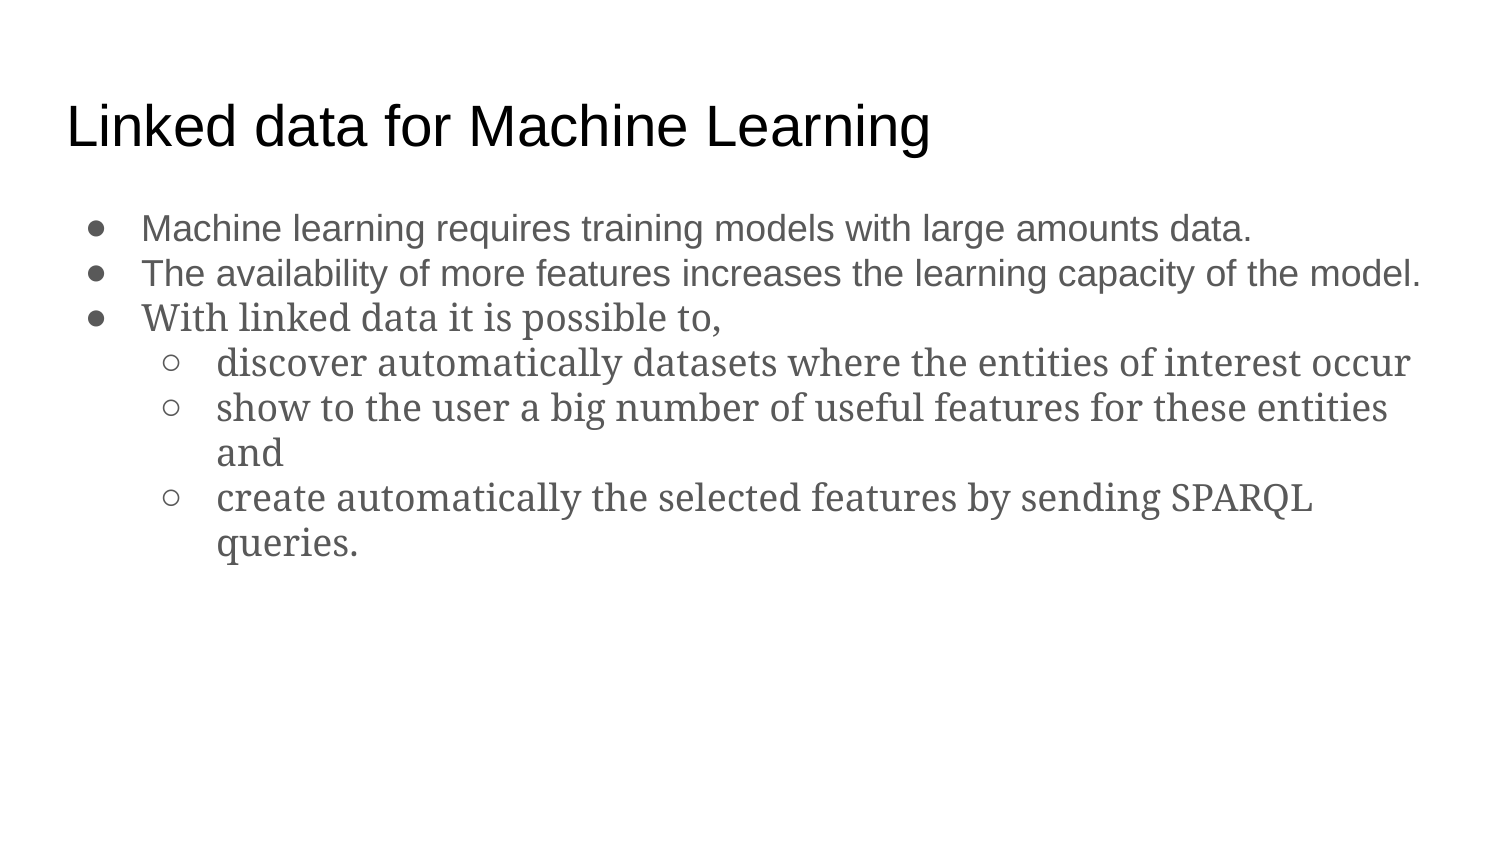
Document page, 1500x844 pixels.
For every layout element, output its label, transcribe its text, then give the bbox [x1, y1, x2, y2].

title Linked data for Machine Learning [51, 72, 1449, 167]
list Machine learning requires training models with large amounts data. The availability of more features increases the learning capacity of the model. With linked data it is possible to, discover automatically datasets where the entities of interest occur show to the user a big number of useful features for these entities and create automatically the selected features by sending SPARQL queries. [51, 189, 1449, 750]
